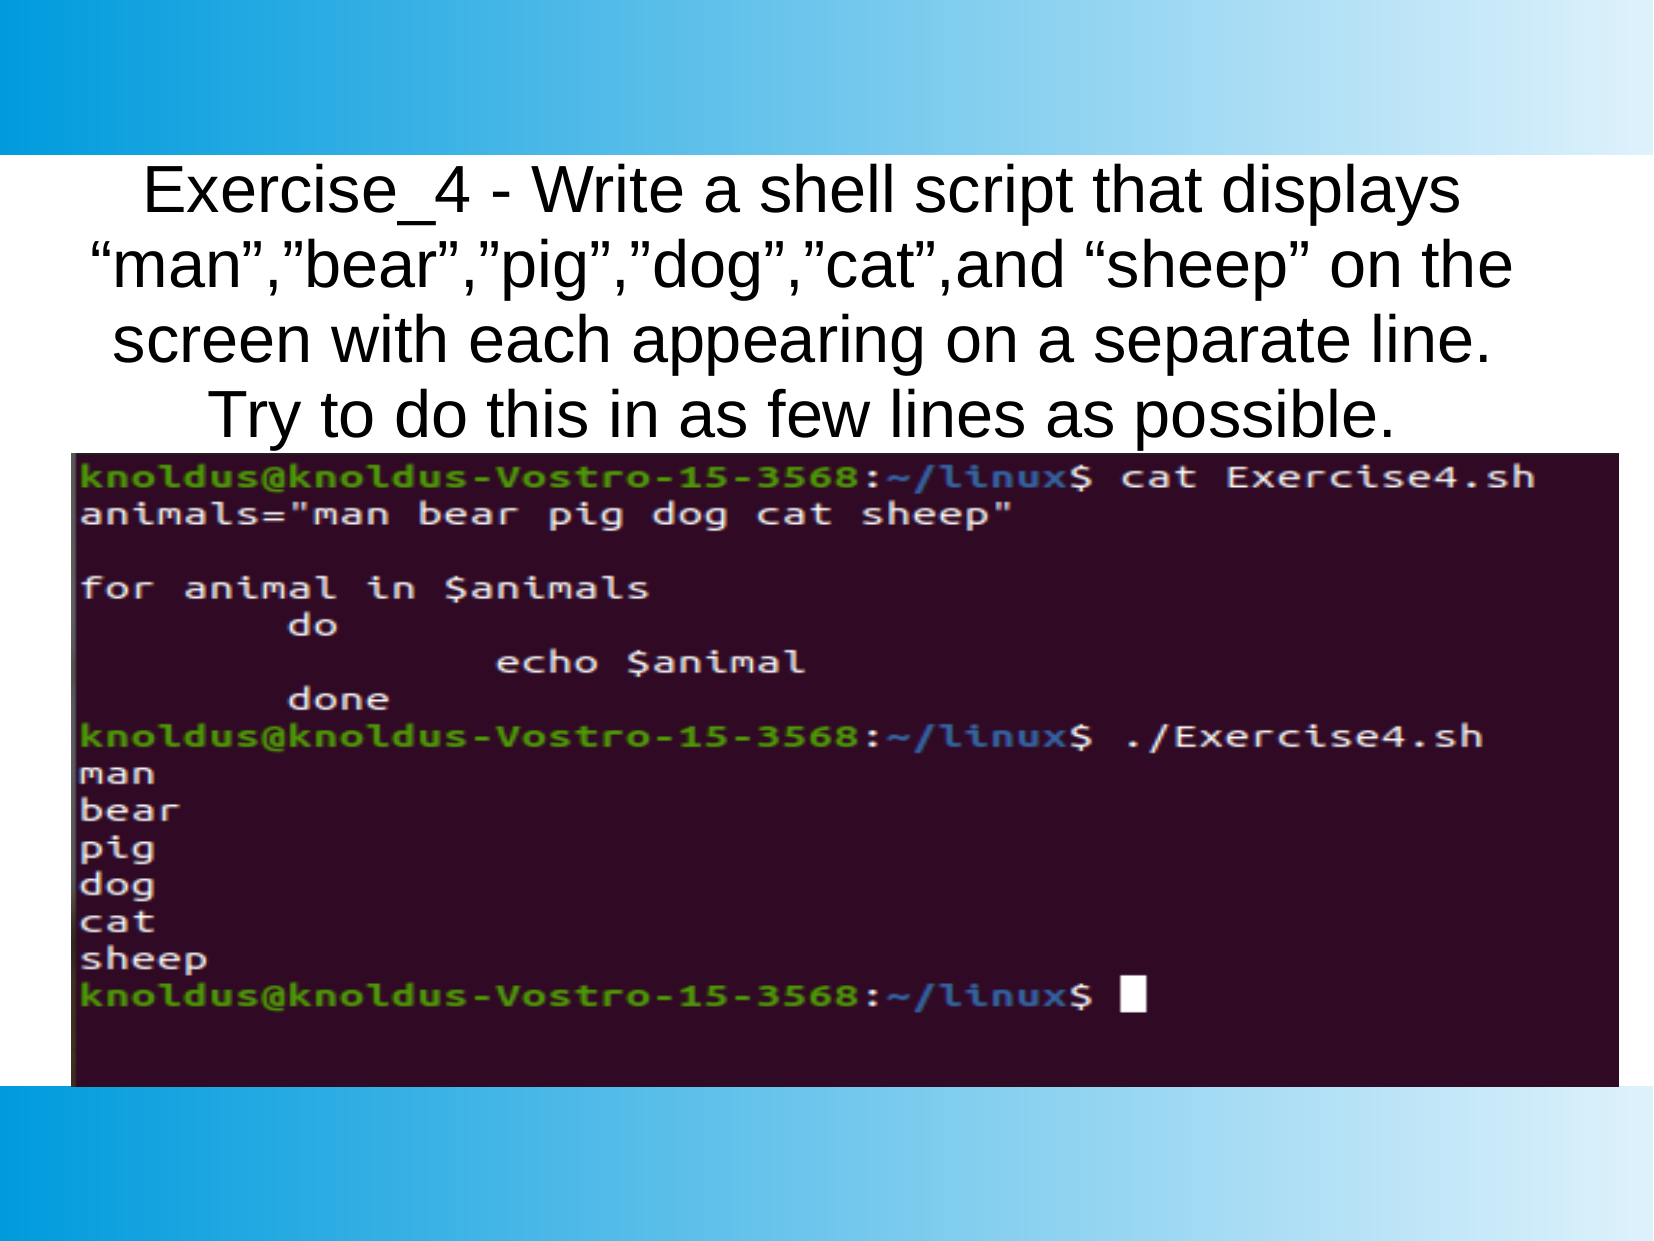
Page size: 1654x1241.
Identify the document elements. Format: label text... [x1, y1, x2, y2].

picture [71, 453, 1619, 1241]
title Exercise_4 - Write a shell script that displays “man”,”bear”,”pig”,”dog”,”cat”,and “sheep” on the screen with each appearing on a separate line. Try to do this in as few lines as possible. [59, 152, 1548, 452]
